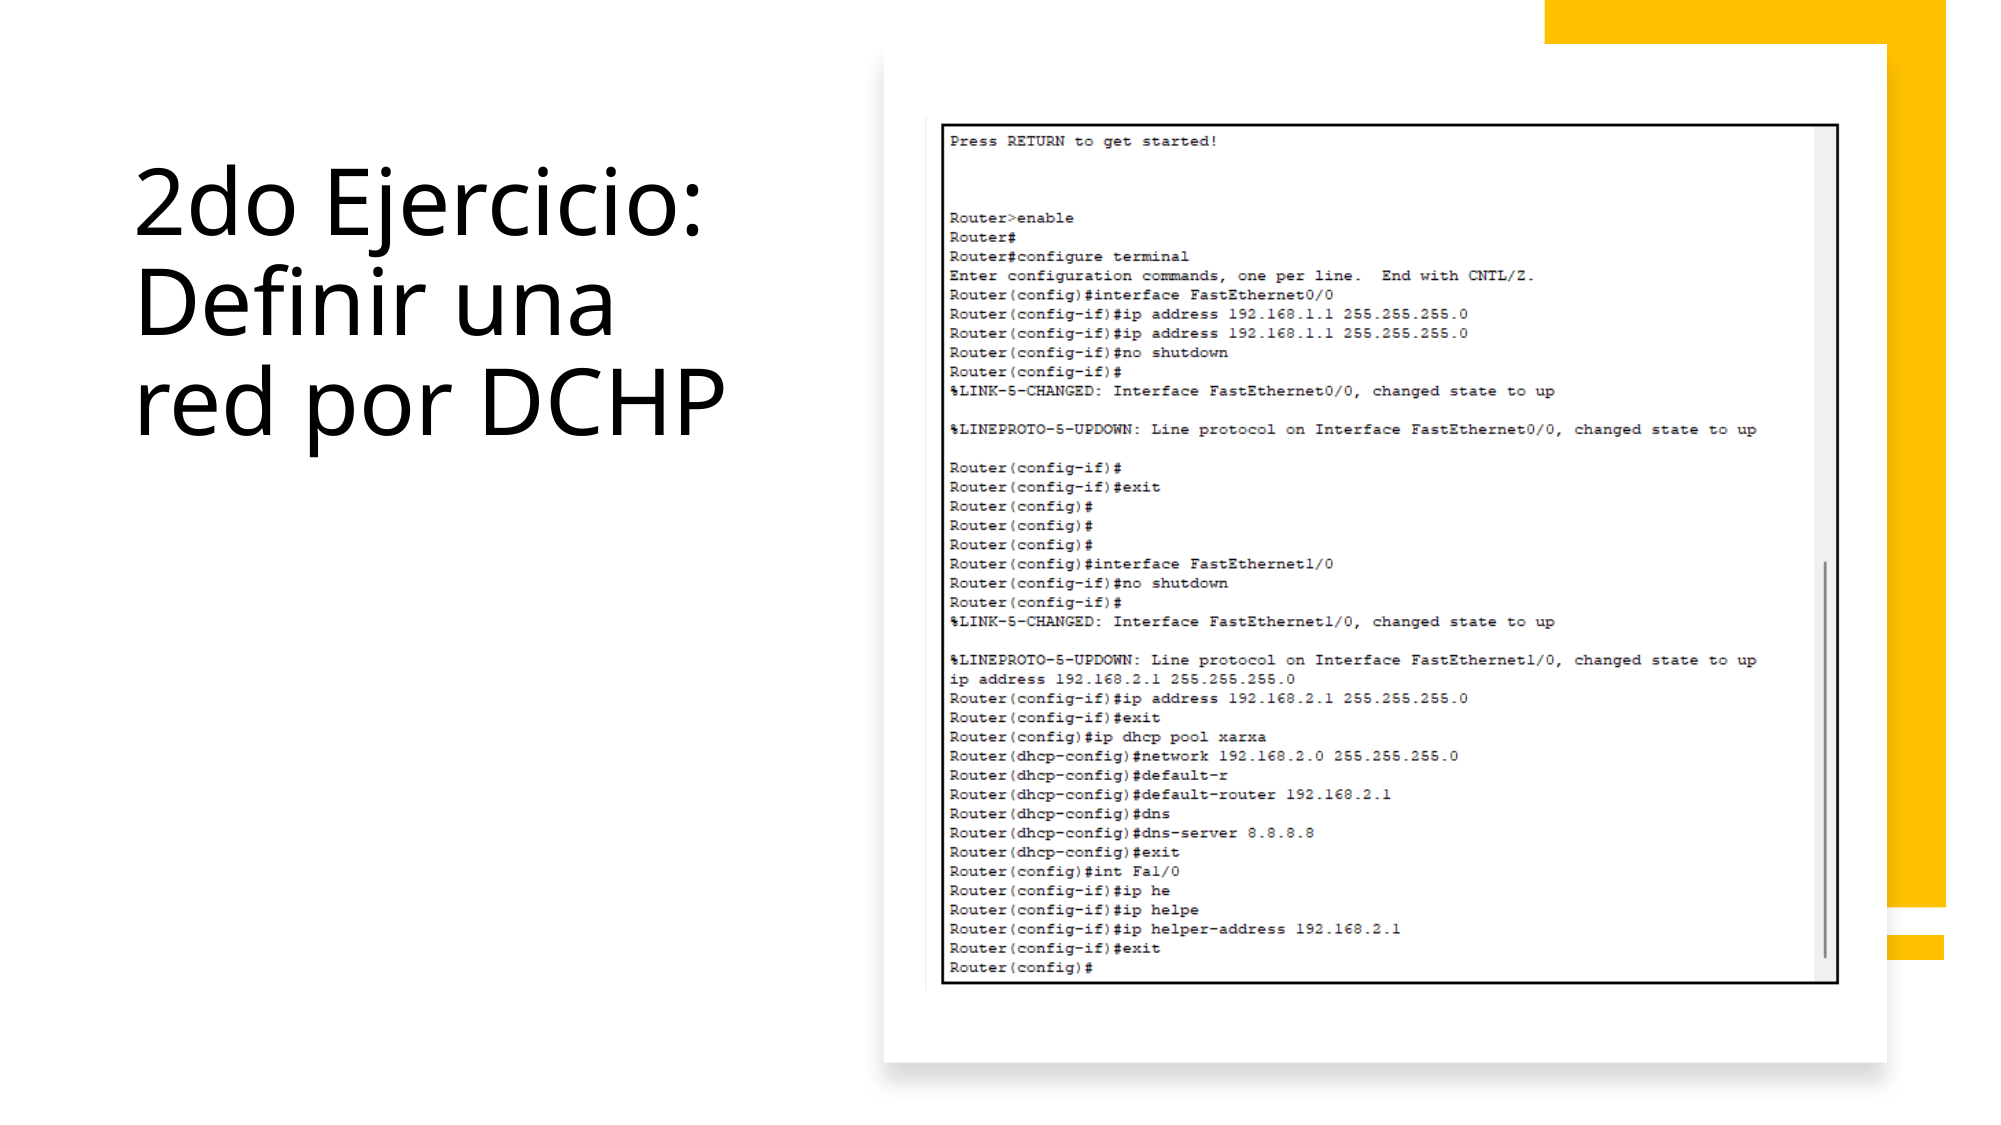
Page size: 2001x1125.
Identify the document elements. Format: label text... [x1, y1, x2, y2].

title 2do Ejercicio: Definir una red por DCHP [118, 147, 781, 540]
text_box [883, 0, 1946, 1063]
picture [925, 117, 1846, 990]
